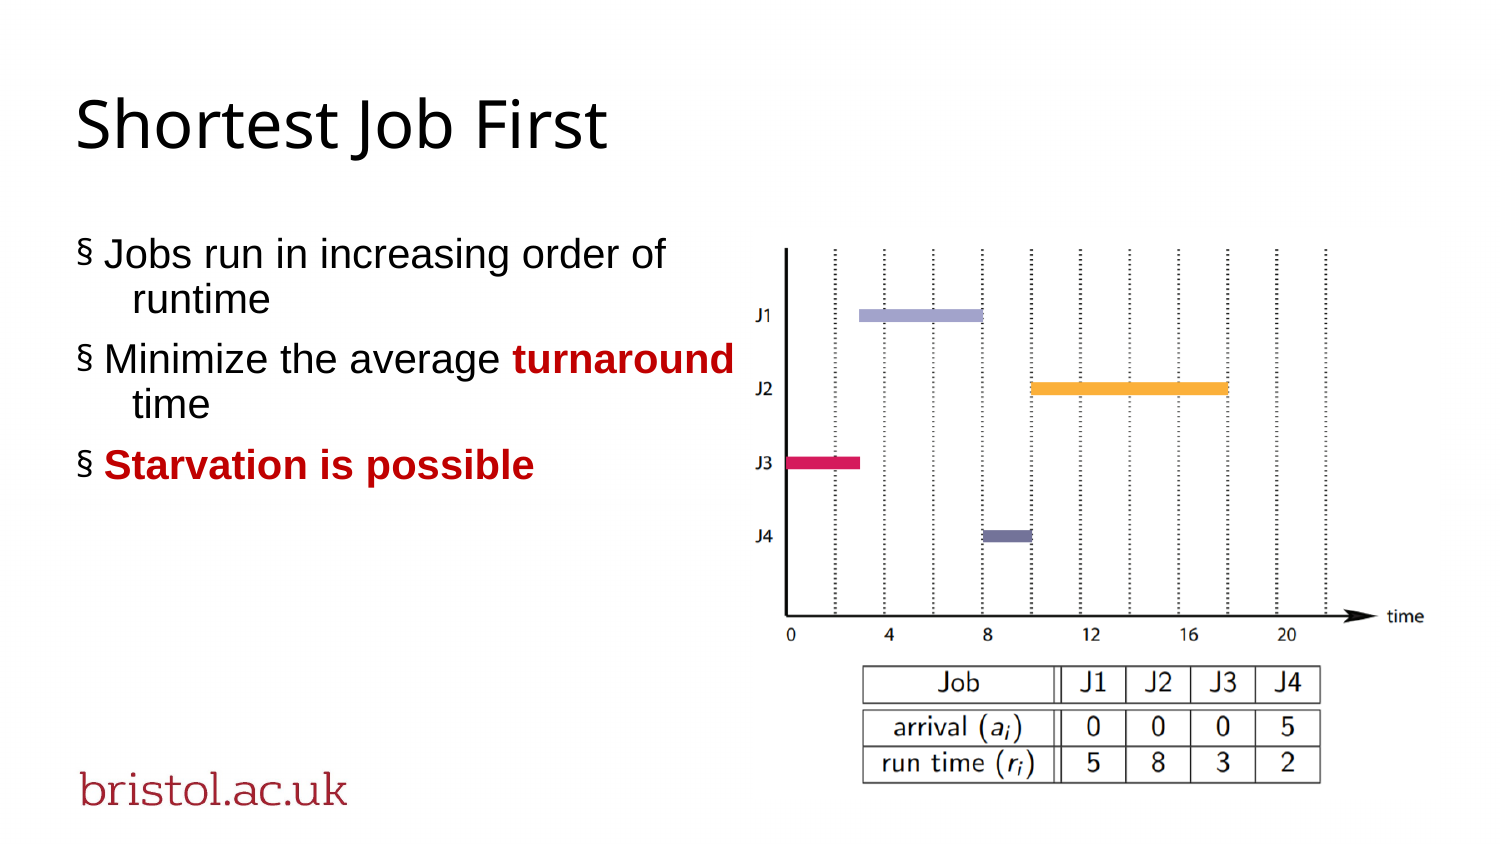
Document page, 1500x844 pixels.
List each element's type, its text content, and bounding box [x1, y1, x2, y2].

title Shortest Job First [60, 44, 1440, 209]
picture [753, 228, 1440, 799]
list Jobs run in increasing order of runtime Minimize the average turnaround time Starvation is possible [60, 224, 1440, 699]
